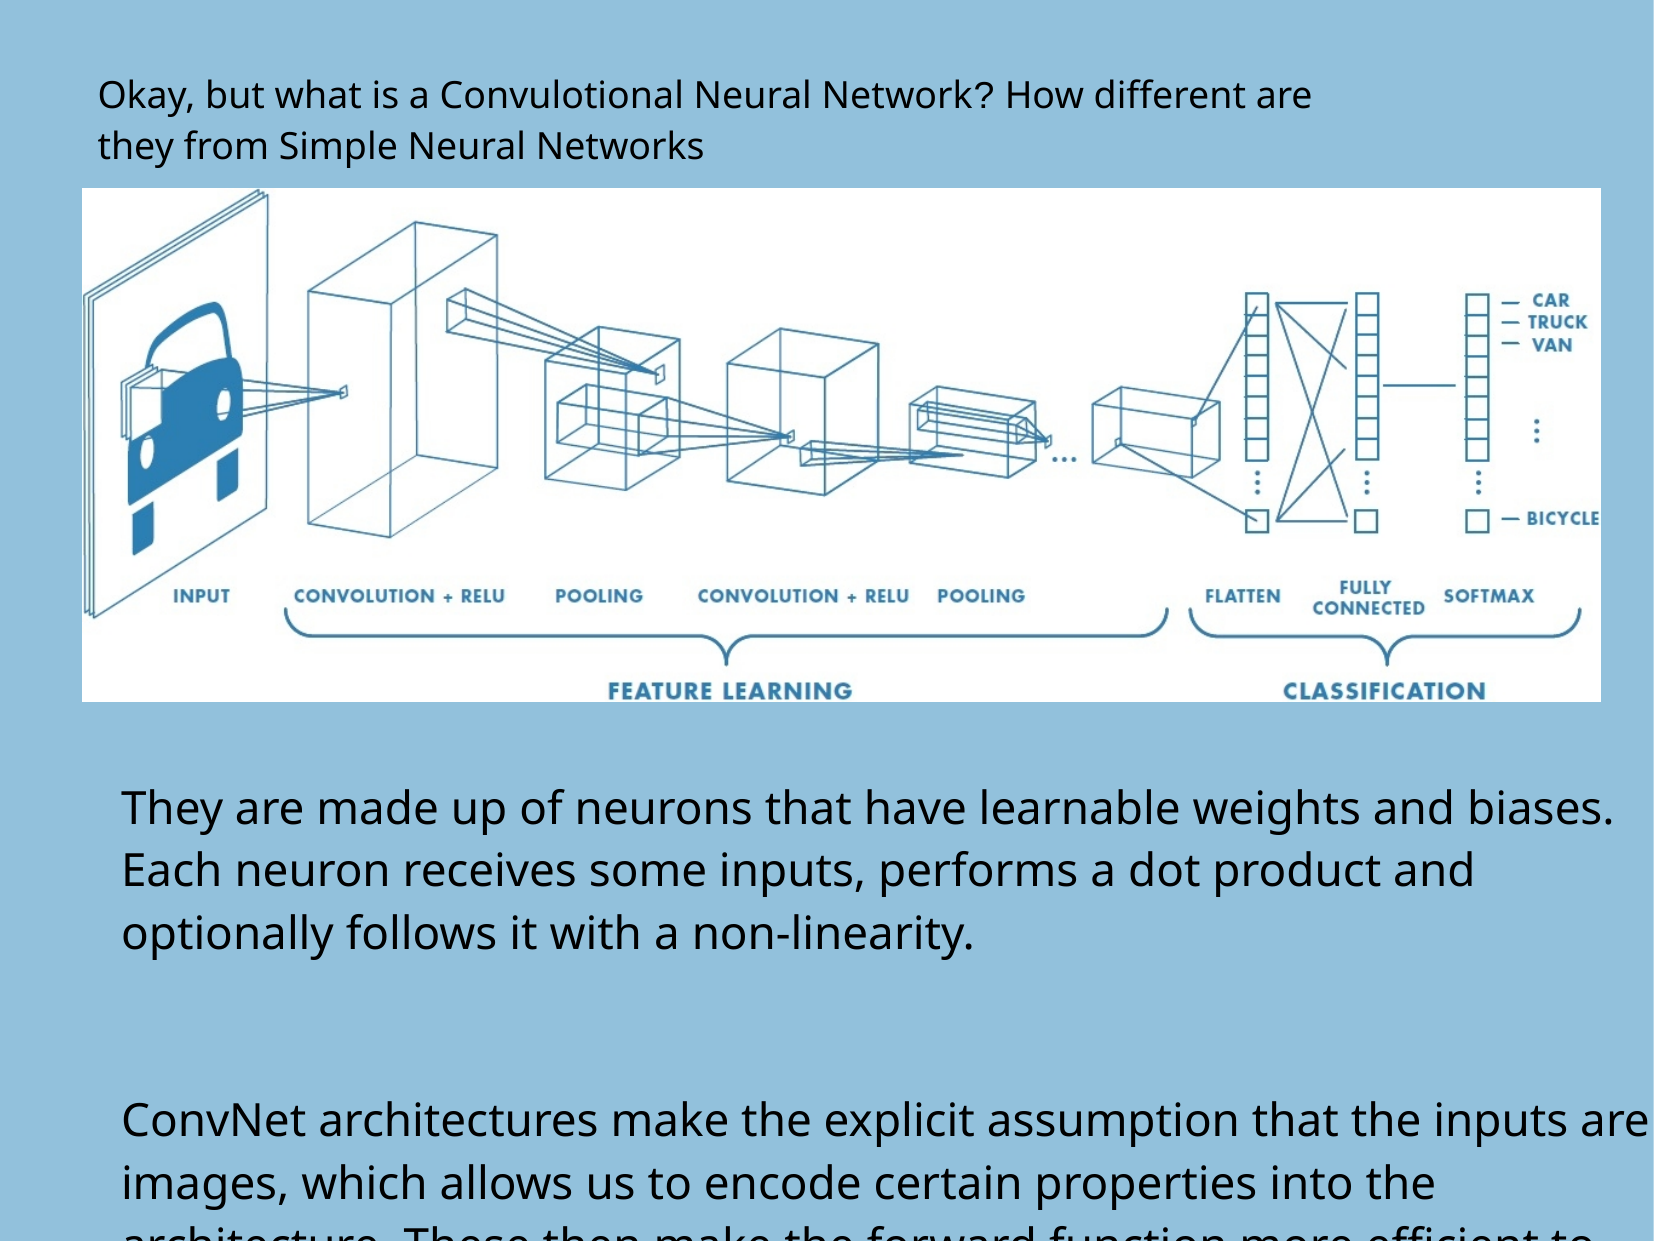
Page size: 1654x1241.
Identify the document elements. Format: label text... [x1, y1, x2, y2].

picture [0, 0, 1654, 1241]
text_box They are made up of neurons that have learnable weights and biases. Each neuron receives some inputs, performs a dot product and optionally follows it with a non-linearity. ConvNet architectures make the explicit assumption that the inputs are images, which allows us to encode certain properties into the architecture. These then make the forward function more efficient to implement and vastly reduce the amount of parameters in the network. [106, 767, 1654, 1241]
text_box Okay, but what is a Convulotional Neural Network? How different are they from Simple Neural Networks [82, 61, 1347, 154]
